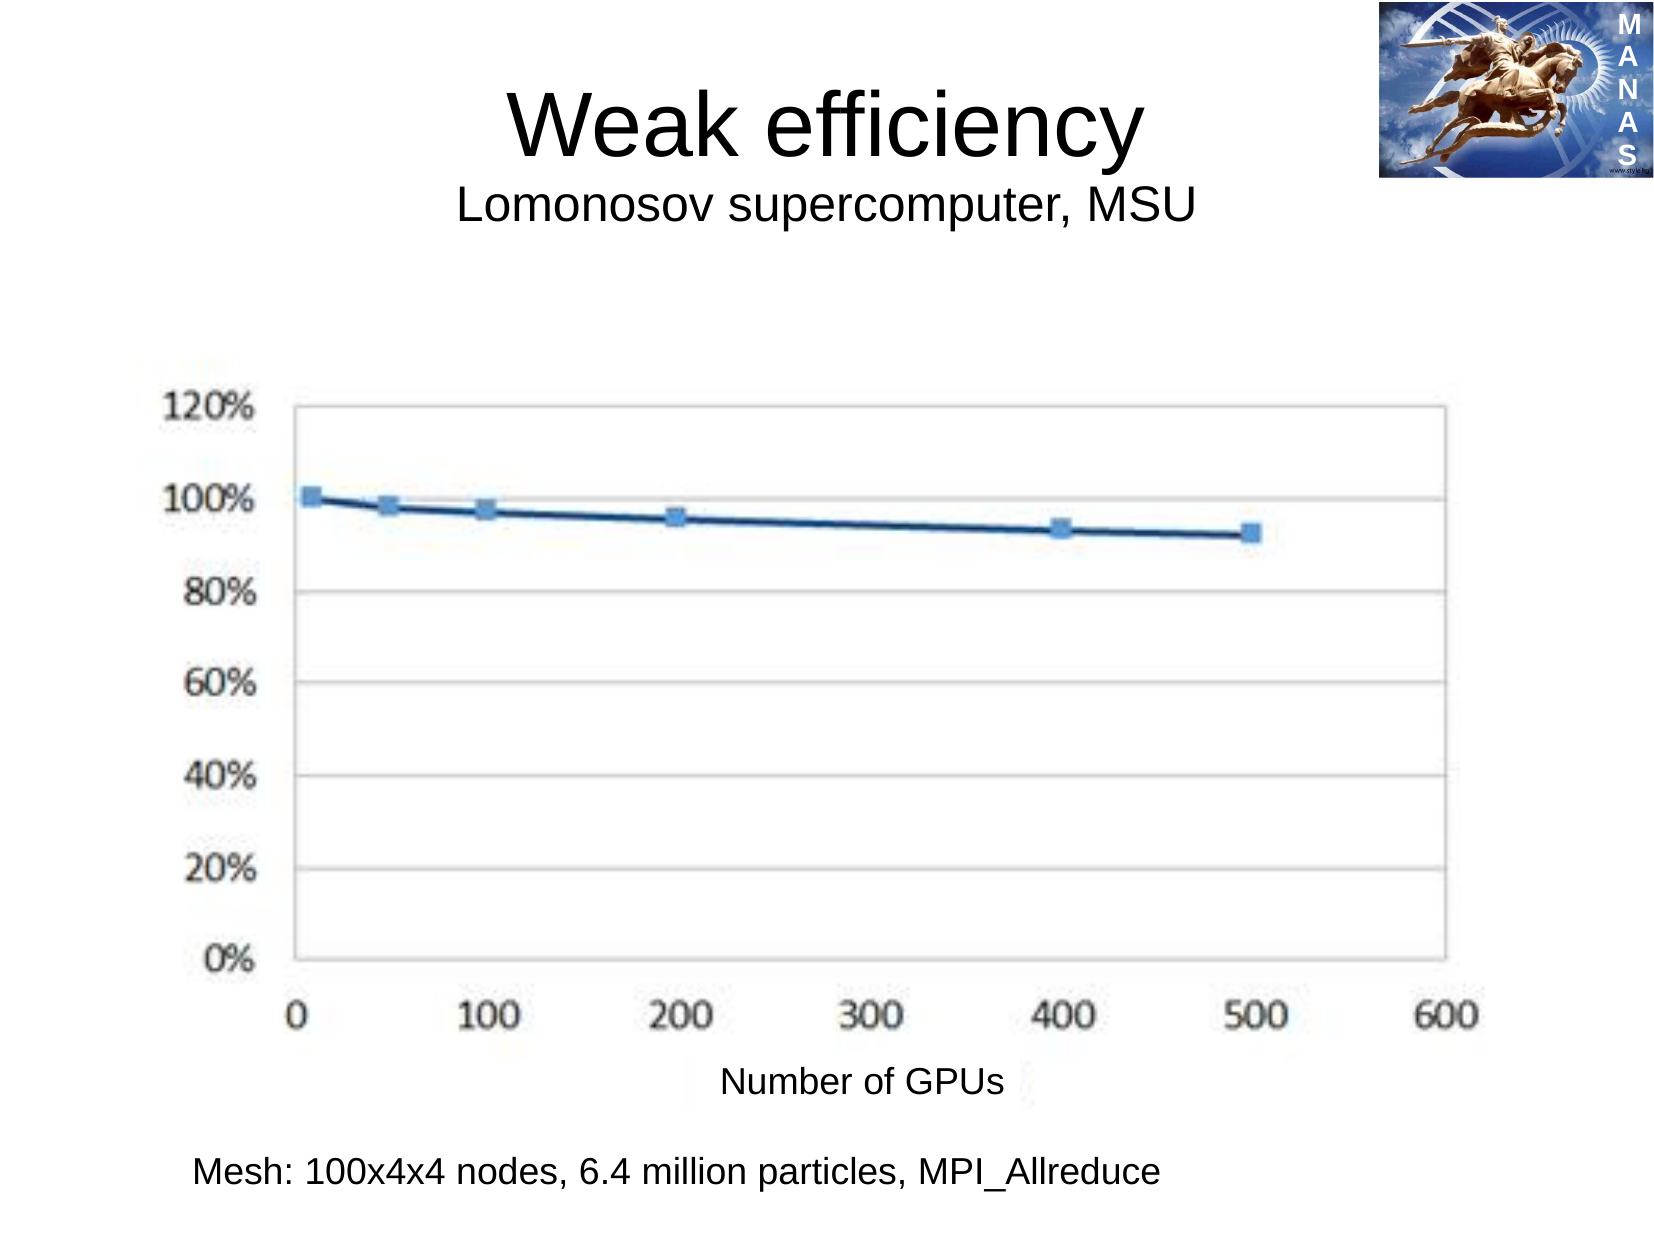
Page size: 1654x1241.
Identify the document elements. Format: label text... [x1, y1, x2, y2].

text_box Number of GPUs [705, 1053, 1021, 1111]
picture [135, 359, 1492, 1111]
text_box М A N A S [1602, 0, 1654, 189]
text_box Mesh: 100х4х4 nodes, 6.4 million particles, MPI_Allreduce [177, 1143, 1471, 1201]
title Weak efficiency Lomonosov supercomputer, MSU [82, 22, 1571, 284]
picture [1379, 2, 1602, 181]
